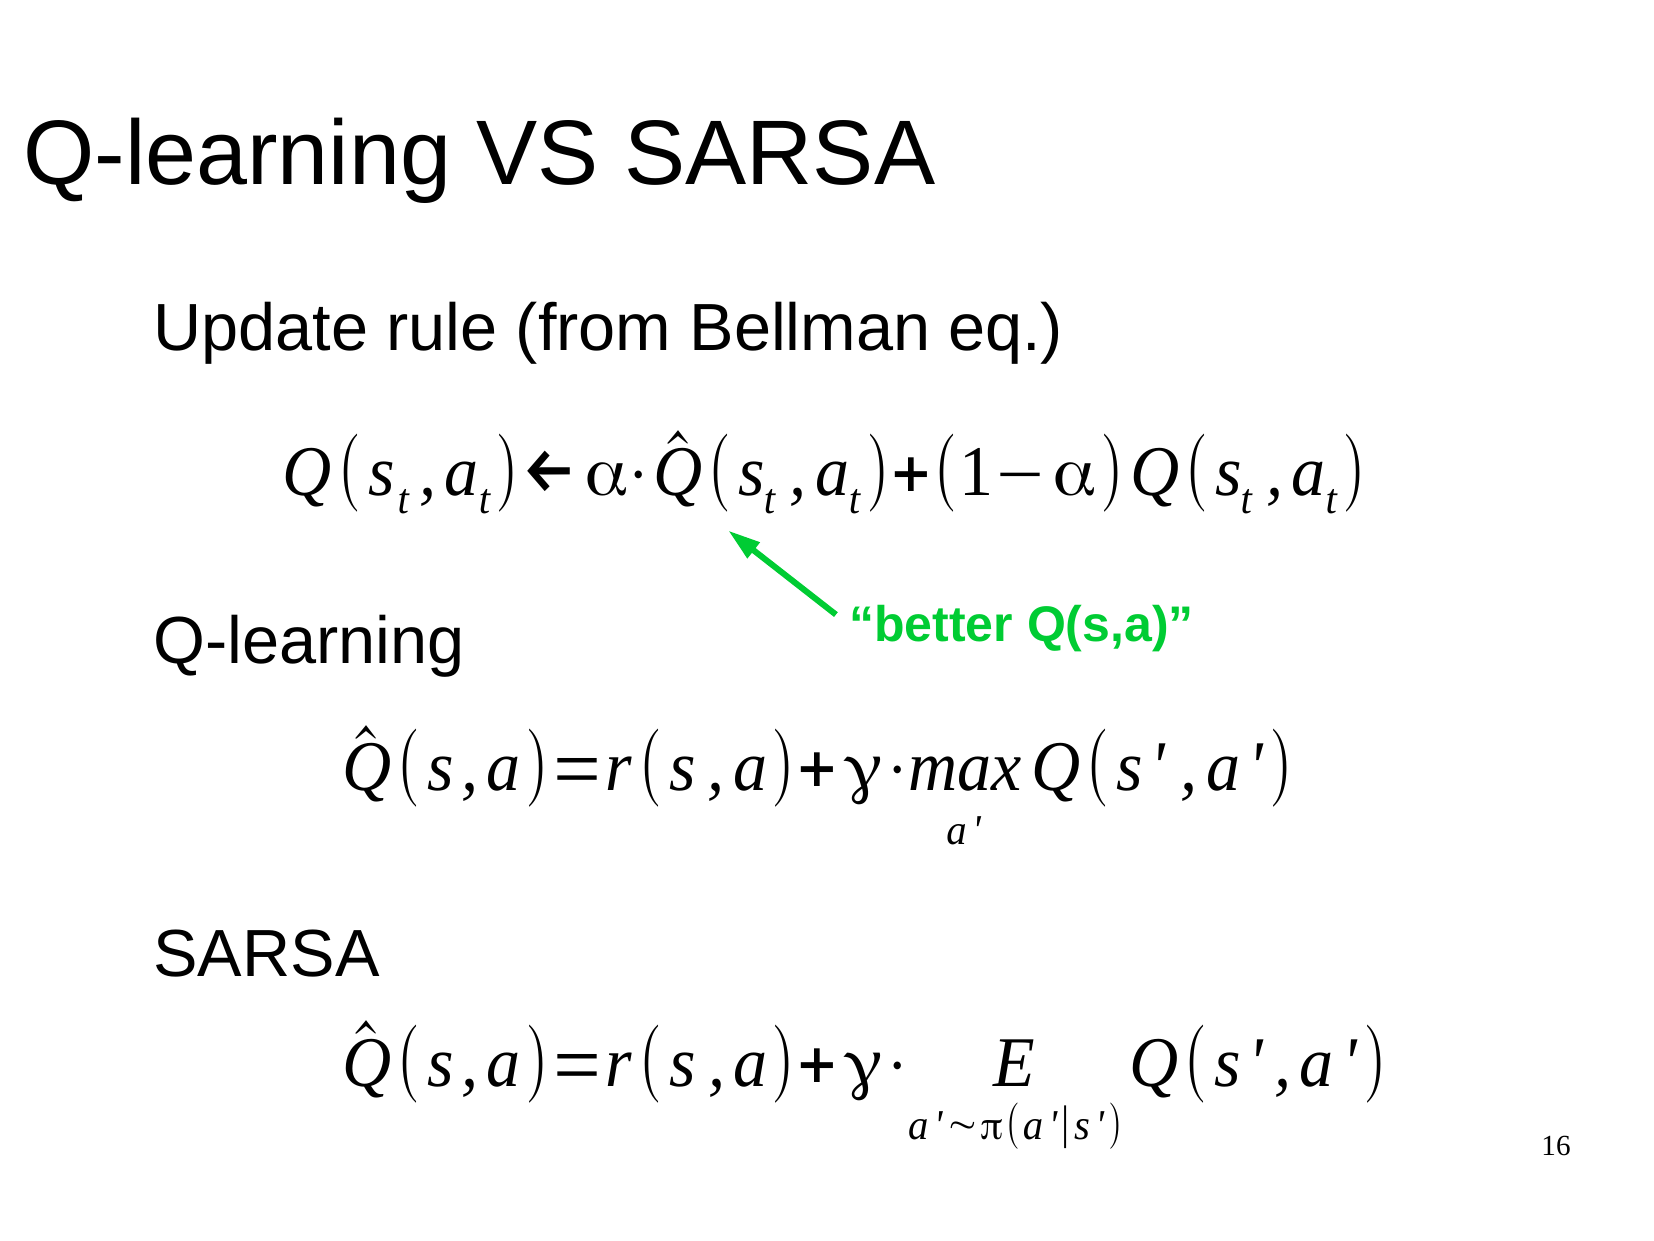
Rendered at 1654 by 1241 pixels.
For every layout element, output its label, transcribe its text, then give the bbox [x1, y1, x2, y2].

chart [325, 1014, 1405, 1153]
chart [324, 719, 1309, 855]
text_box “better Q(s,a)” [831, 586, 1213, 717]
list Update rule (from Bellman eq.) Q-learning SARSA [82, 290, 1571, 1010]
title Q-learning VS SARSA [23, 49, 1512, 257]
chart [265, 424, 1383, 523]
